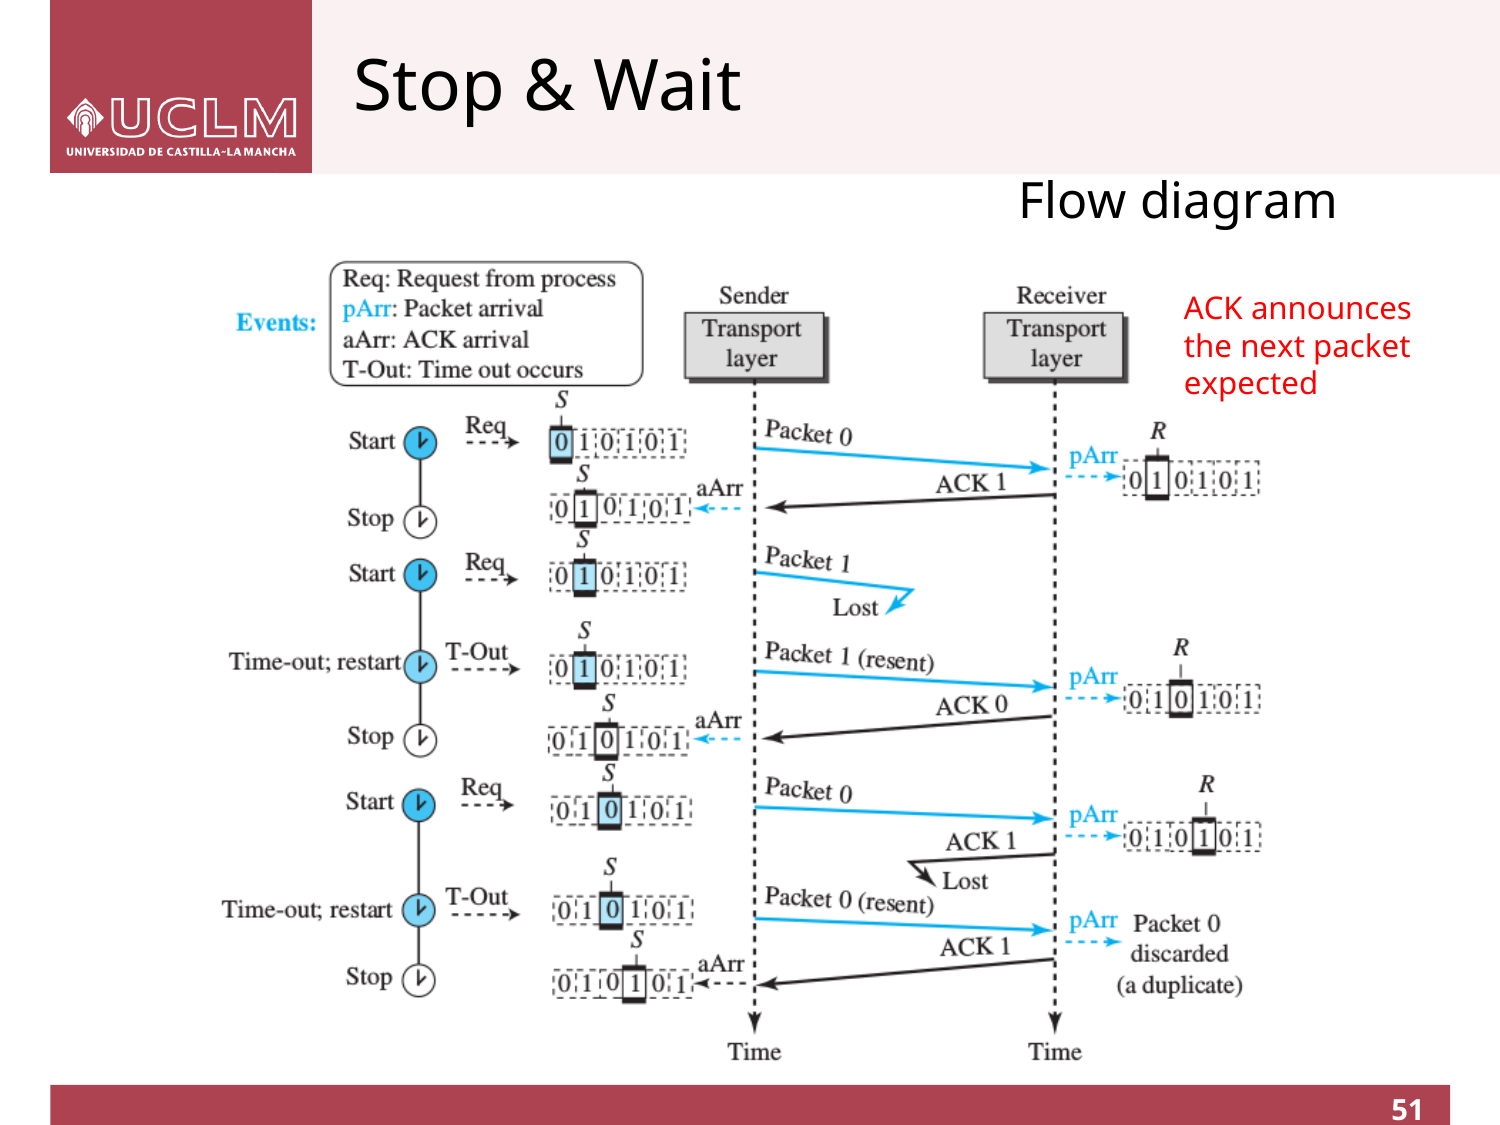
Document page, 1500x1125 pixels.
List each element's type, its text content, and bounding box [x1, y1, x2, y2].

text_box Flow diagram [1003, 161, 1371, 249]
title Stop & Wait [353, 6, 1425, 168]
text_box ACK announces the next packet expected [1169, 281, 1459, 409]
picture [185, 244, 1282, 1084]
picture [50, 0, 312, 173]
